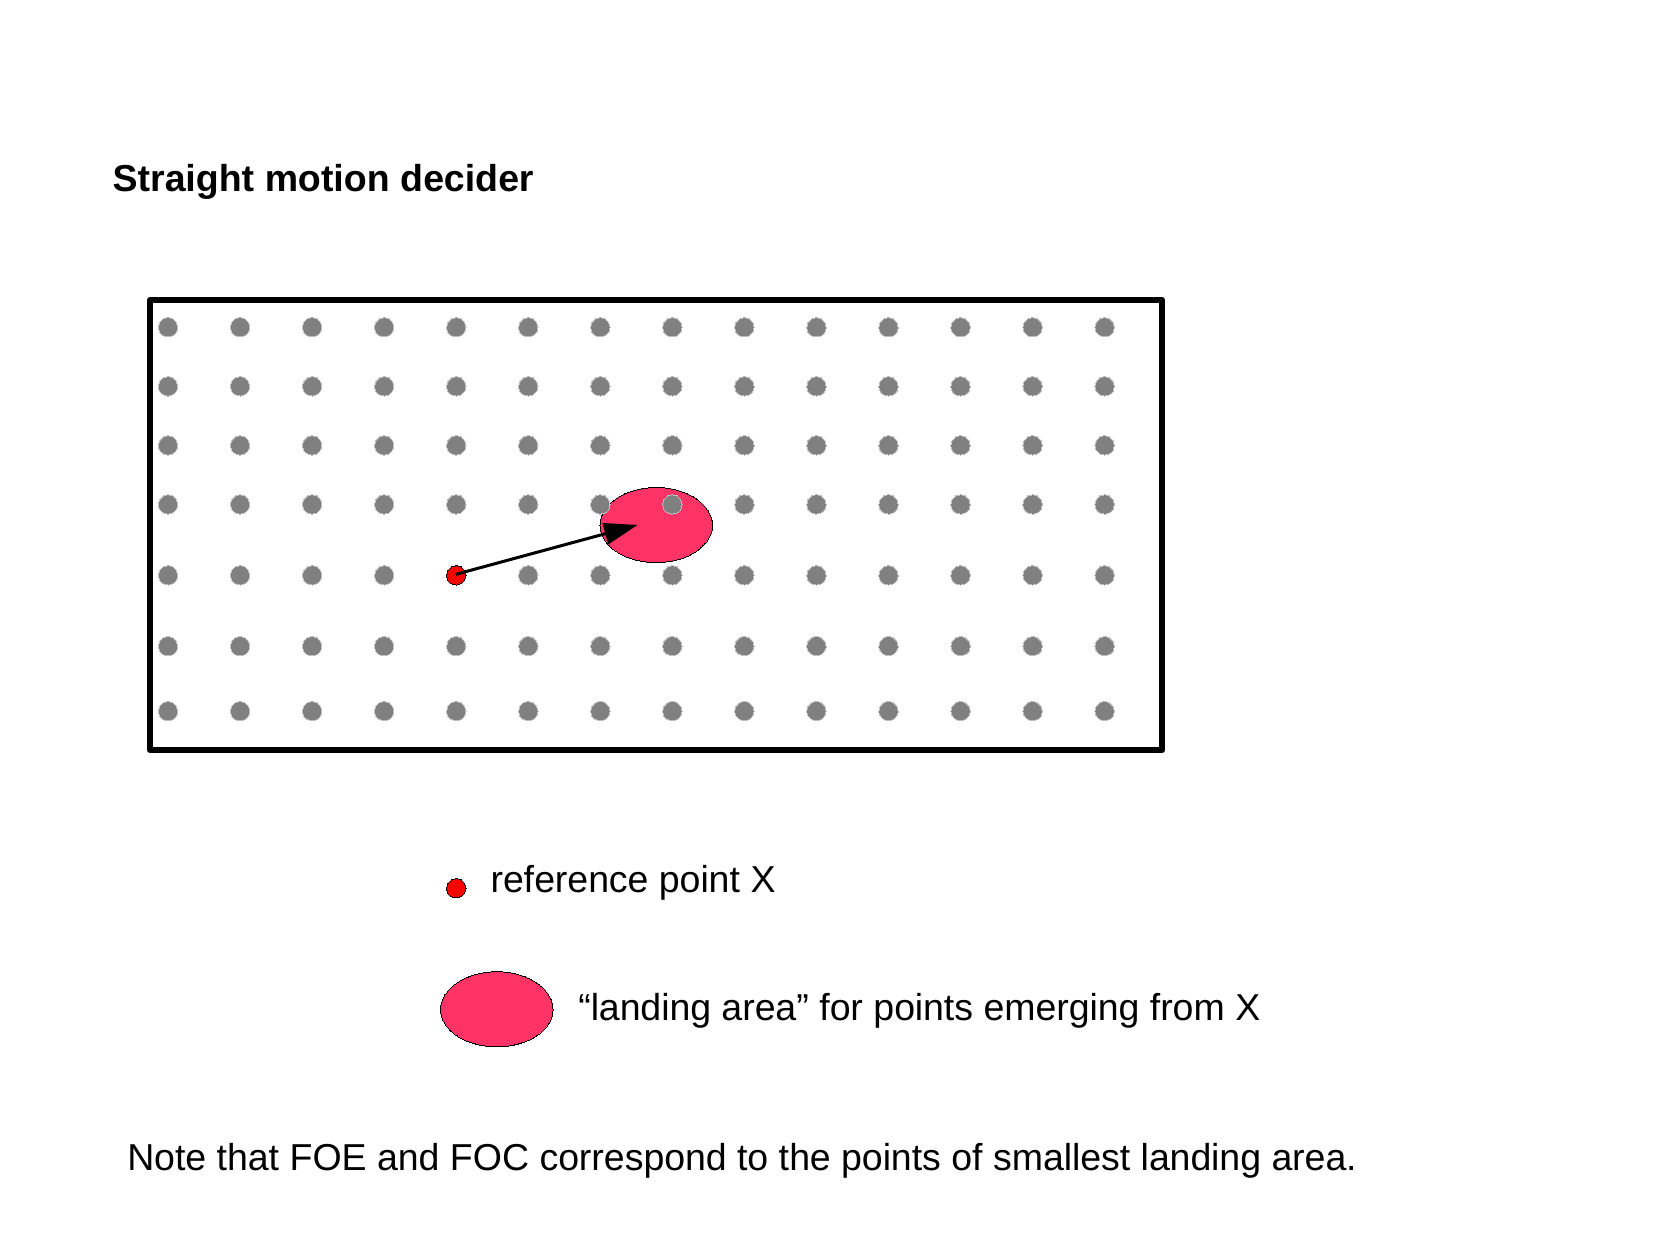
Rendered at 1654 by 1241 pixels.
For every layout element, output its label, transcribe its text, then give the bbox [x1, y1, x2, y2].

text_box [440, 971, 554, 1047]
text_box “landing area” for points emerging from X [563, 979, 1276, 1051]
text_box Note that FOE and FOC correspond to the points of smallest landing area. [112, 1129, 1371, 1201]
text_box [446, 878, 467, 898]
text_box Straight motion decider [97, 150, 1613, 222]
text_box reference point X [475, 850, 790, 922]
text_box [149, 300, 1163, 751]
